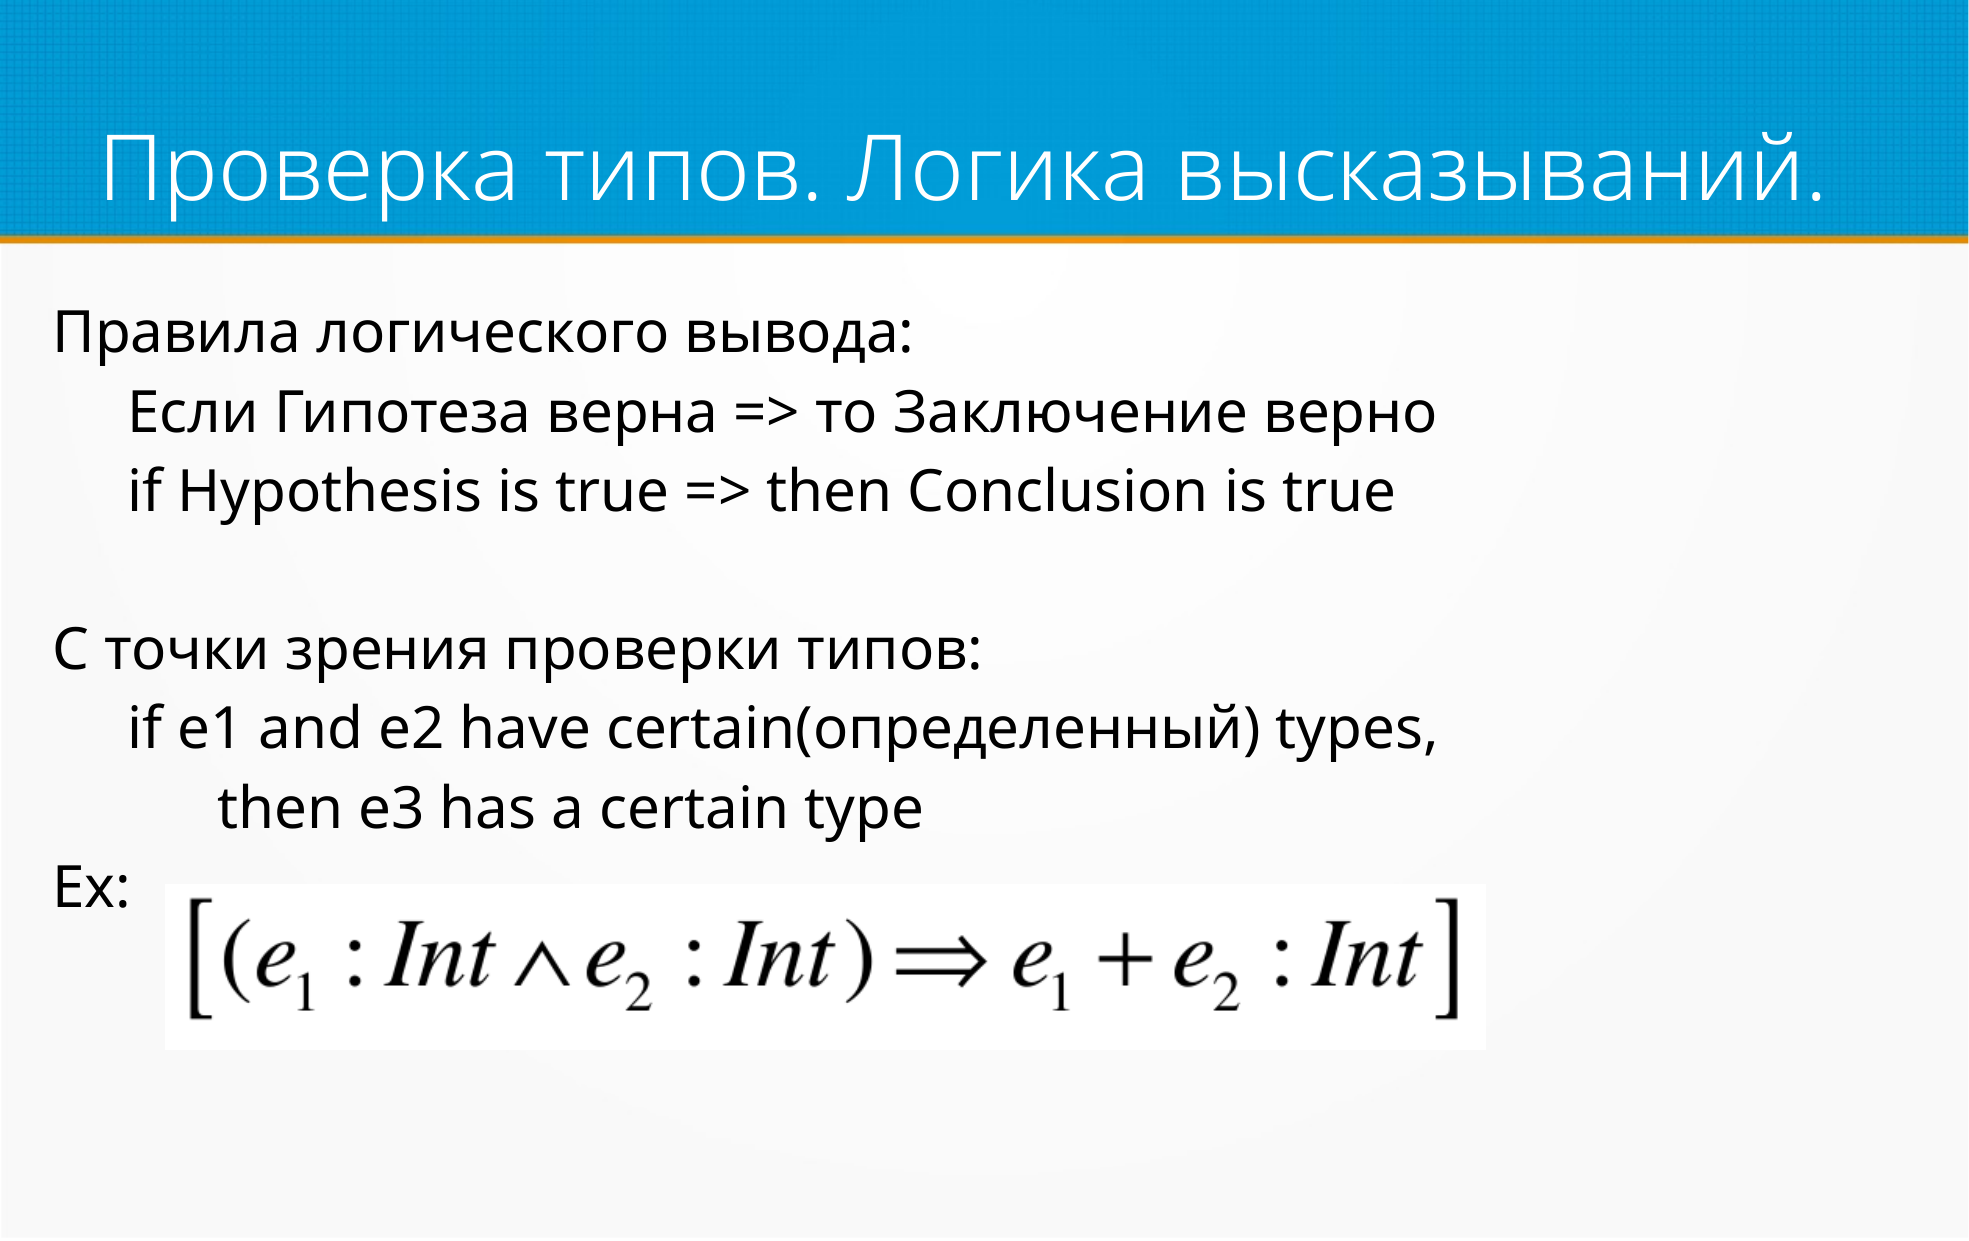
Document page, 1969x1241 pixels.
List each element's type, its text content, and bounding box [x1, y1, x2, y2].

picture [0, 233, 1969, 1241]
text_box Правила логического вывода: Если Гипотеза верна => то Заключение верно if Hypothesis is true => then Conclusion is true С точки зрения проверки типов: if e1 and e2 have certain(определенный) types, then e3 has a certain type Ex: [46, 270, 1951, 946]
title Проверка типов. Логика высказываний. [98, 19, 1870, 227]
